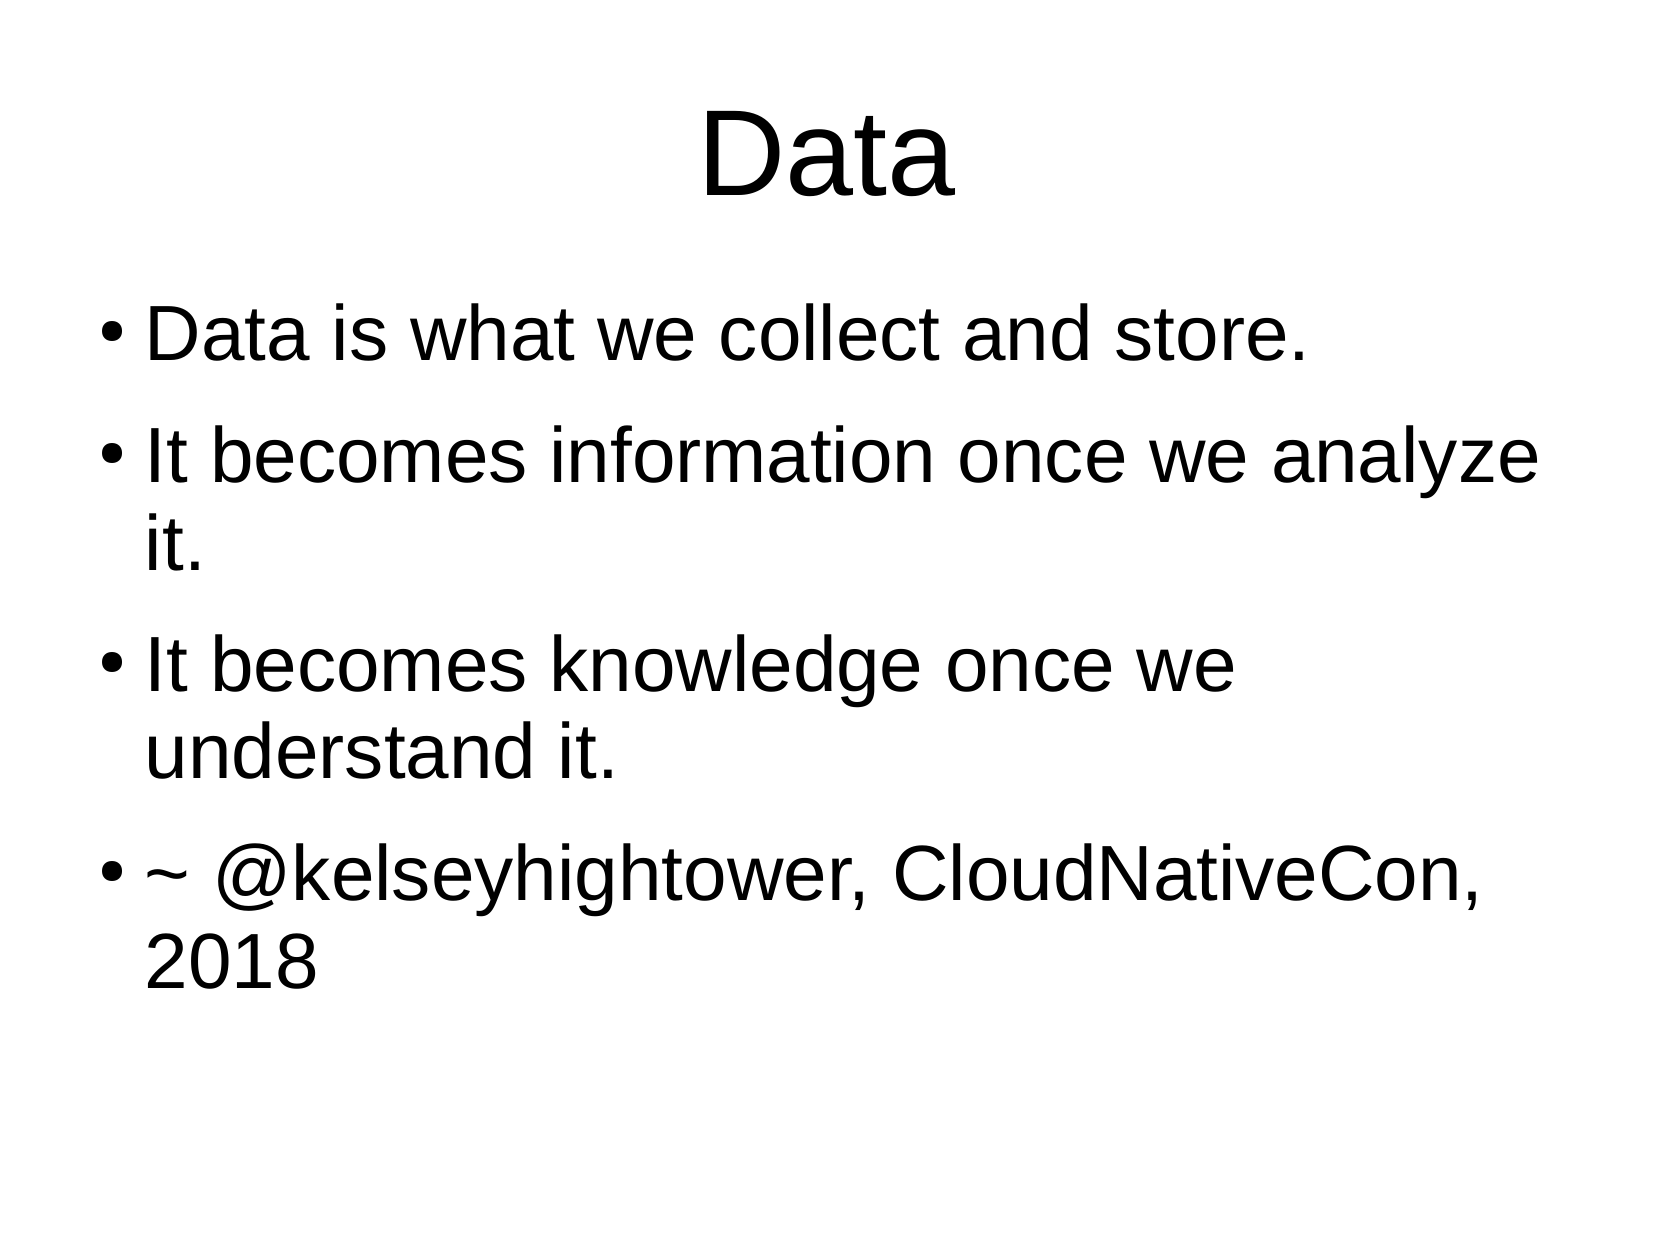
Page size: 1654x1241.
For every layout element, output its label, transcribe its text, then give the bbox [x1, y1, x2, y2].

list Data is what we collect and store. It becomes information once we analyze it. It becomes knowledge once we understand it. ~ @kelseyhightower, CloudNativeCon, 2018 [82, 290, 1571, 1010]
title Data [82, 49, 1571, 257]
